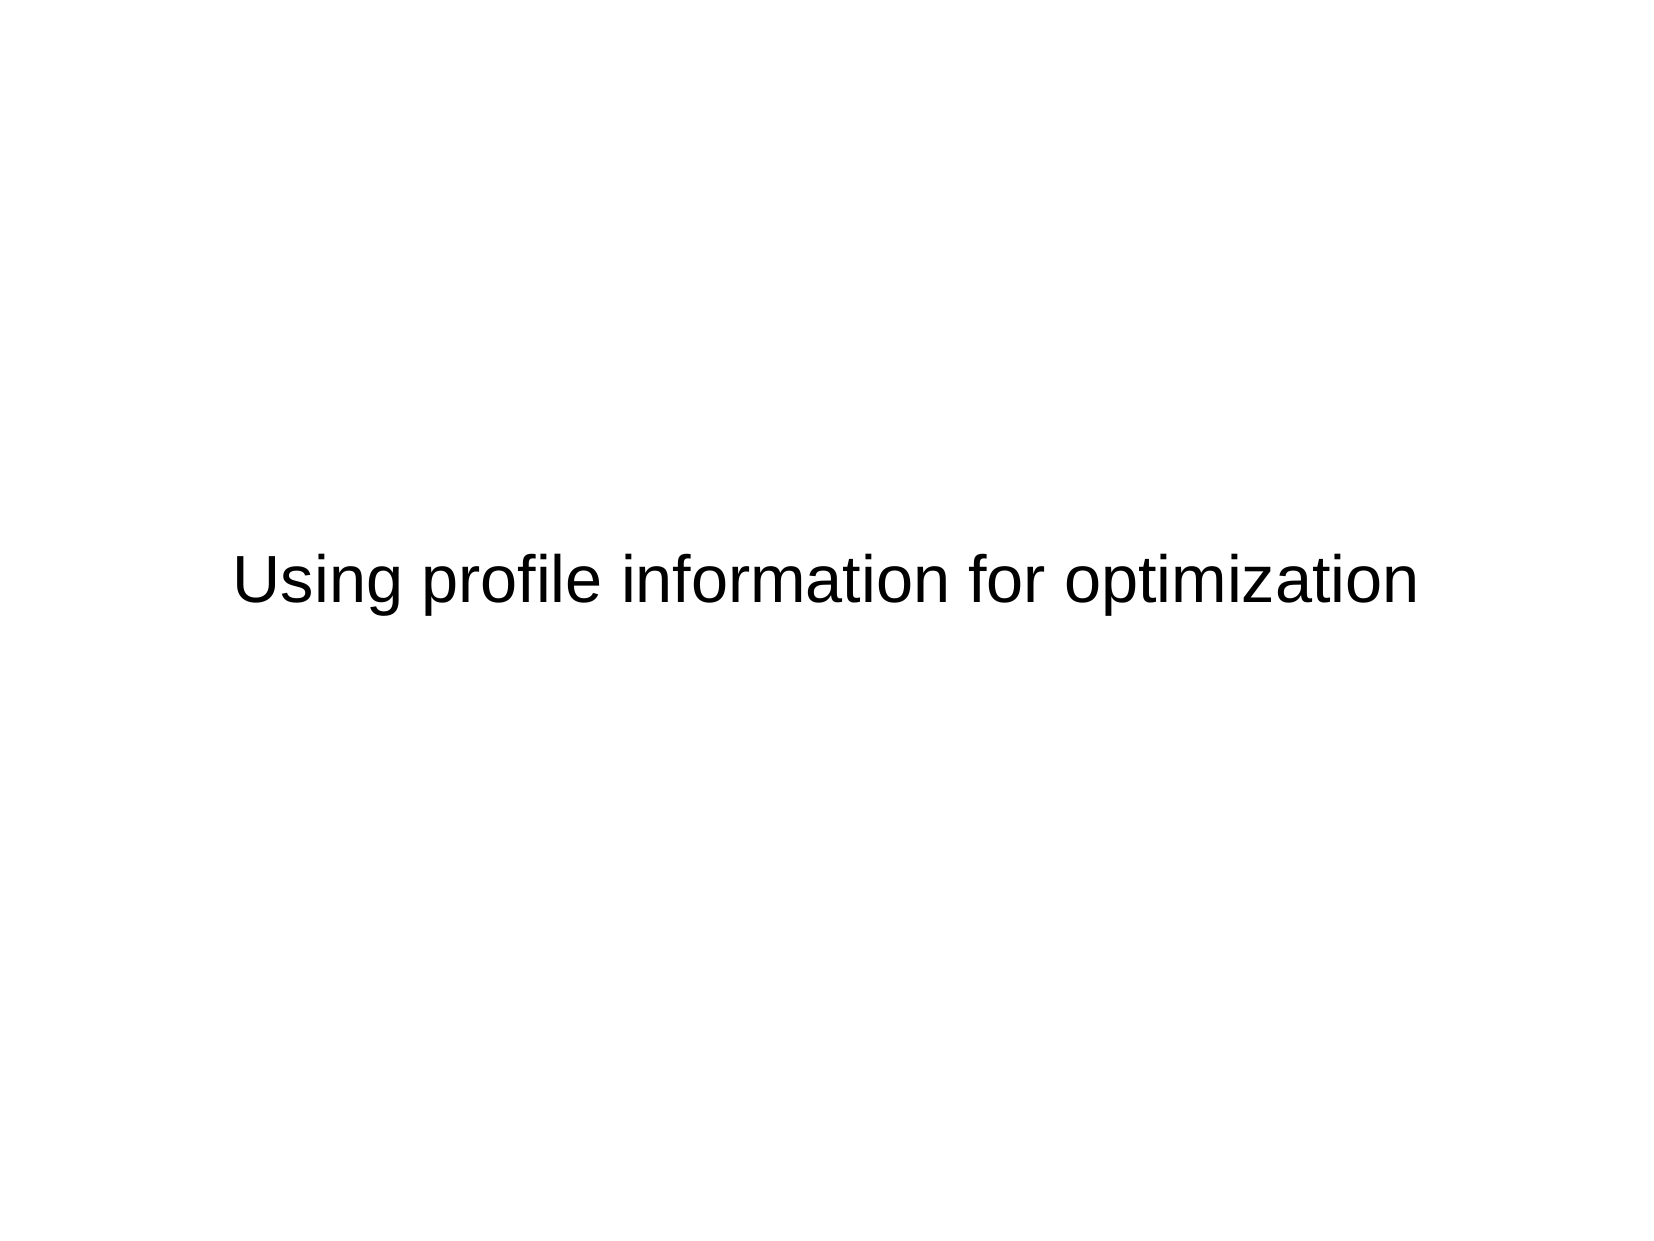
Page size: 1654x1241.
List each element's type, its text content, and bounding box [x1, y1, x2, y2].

subtitle Using profile information for optimization [82, 49, 1571, 1109]
